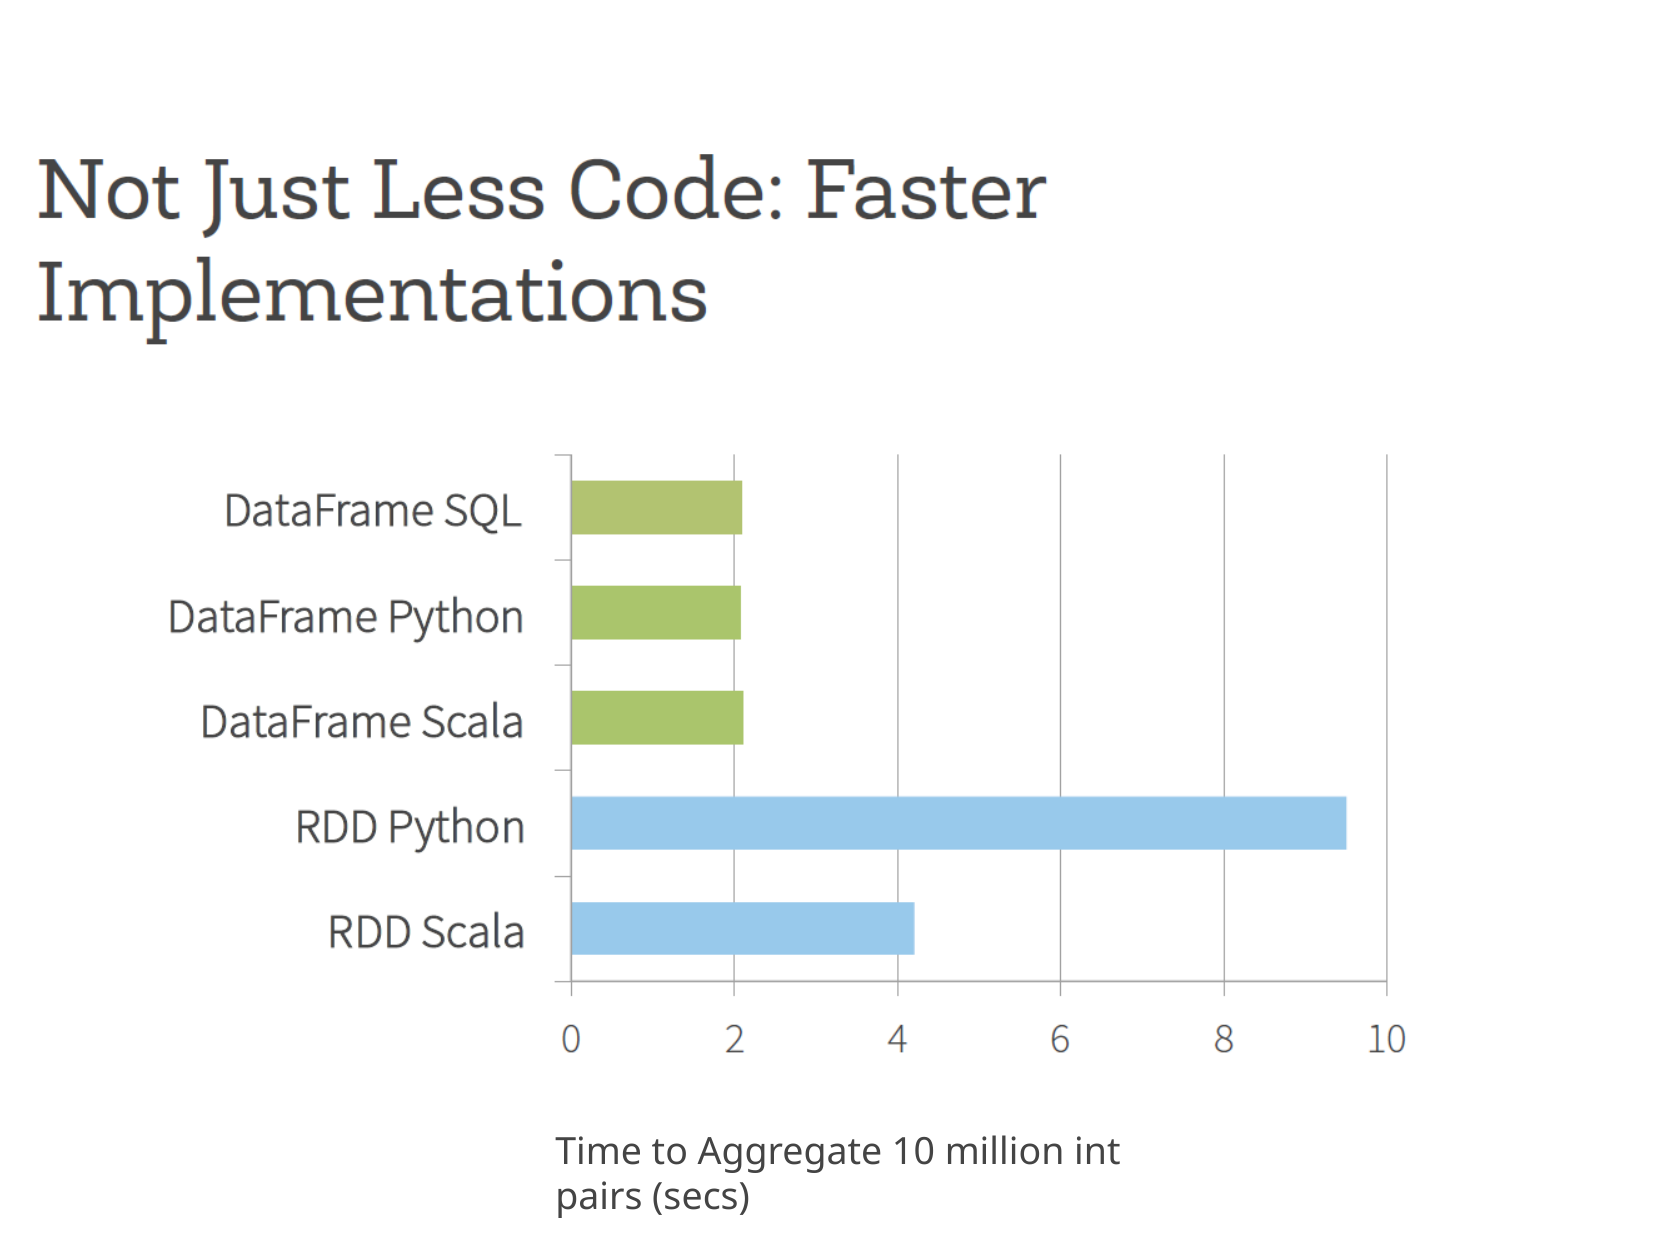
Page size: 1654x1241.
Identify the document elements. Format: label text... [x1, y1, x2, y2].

text_box Time to Aggregate 10 million int pairs (secs) [540, 1120, 1224, 1183]
picture [22, 143, 1649, 1120]
